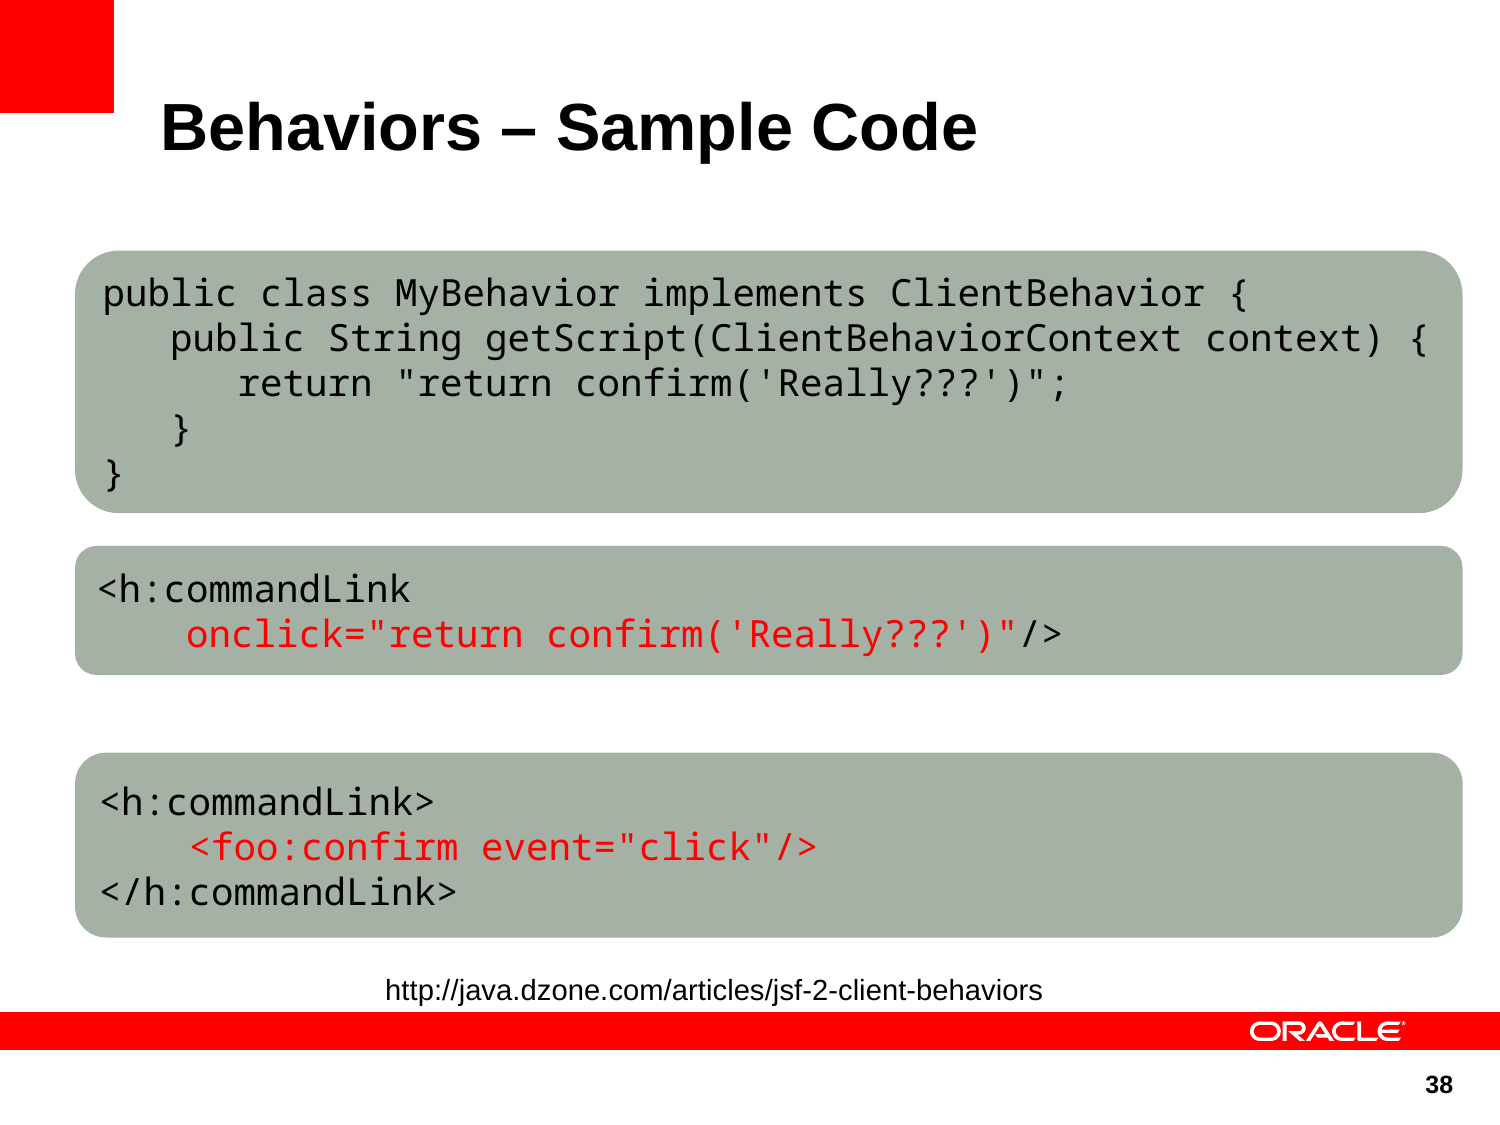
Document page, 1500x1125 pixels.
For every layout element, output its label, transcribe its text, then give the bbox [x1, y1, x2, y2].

text_box <h:commandLink> <foo:confirm event="click"/> </h:commandLink> [75, 752, 1463, 938]
picture [0, 1012, 1500, 1050]
title Behaviors – Sample Code [145, 42, 1390, 213]
text_box <h:commandLink onclick="return confirm('Really???')"/> [75, 545, 1463, 676]
text_box public class MyBehavior implements ClientBehavior { public String getScript(ClientBehaviorContext context) { return "return confirm('Really???')"; } } [74, 250, 1463, 514]
picture [0, 0, 114, 113]
text_box http://java.dzone.com/articles/jsf-2-client-behaviors [370, 963, 1068, 1039]
